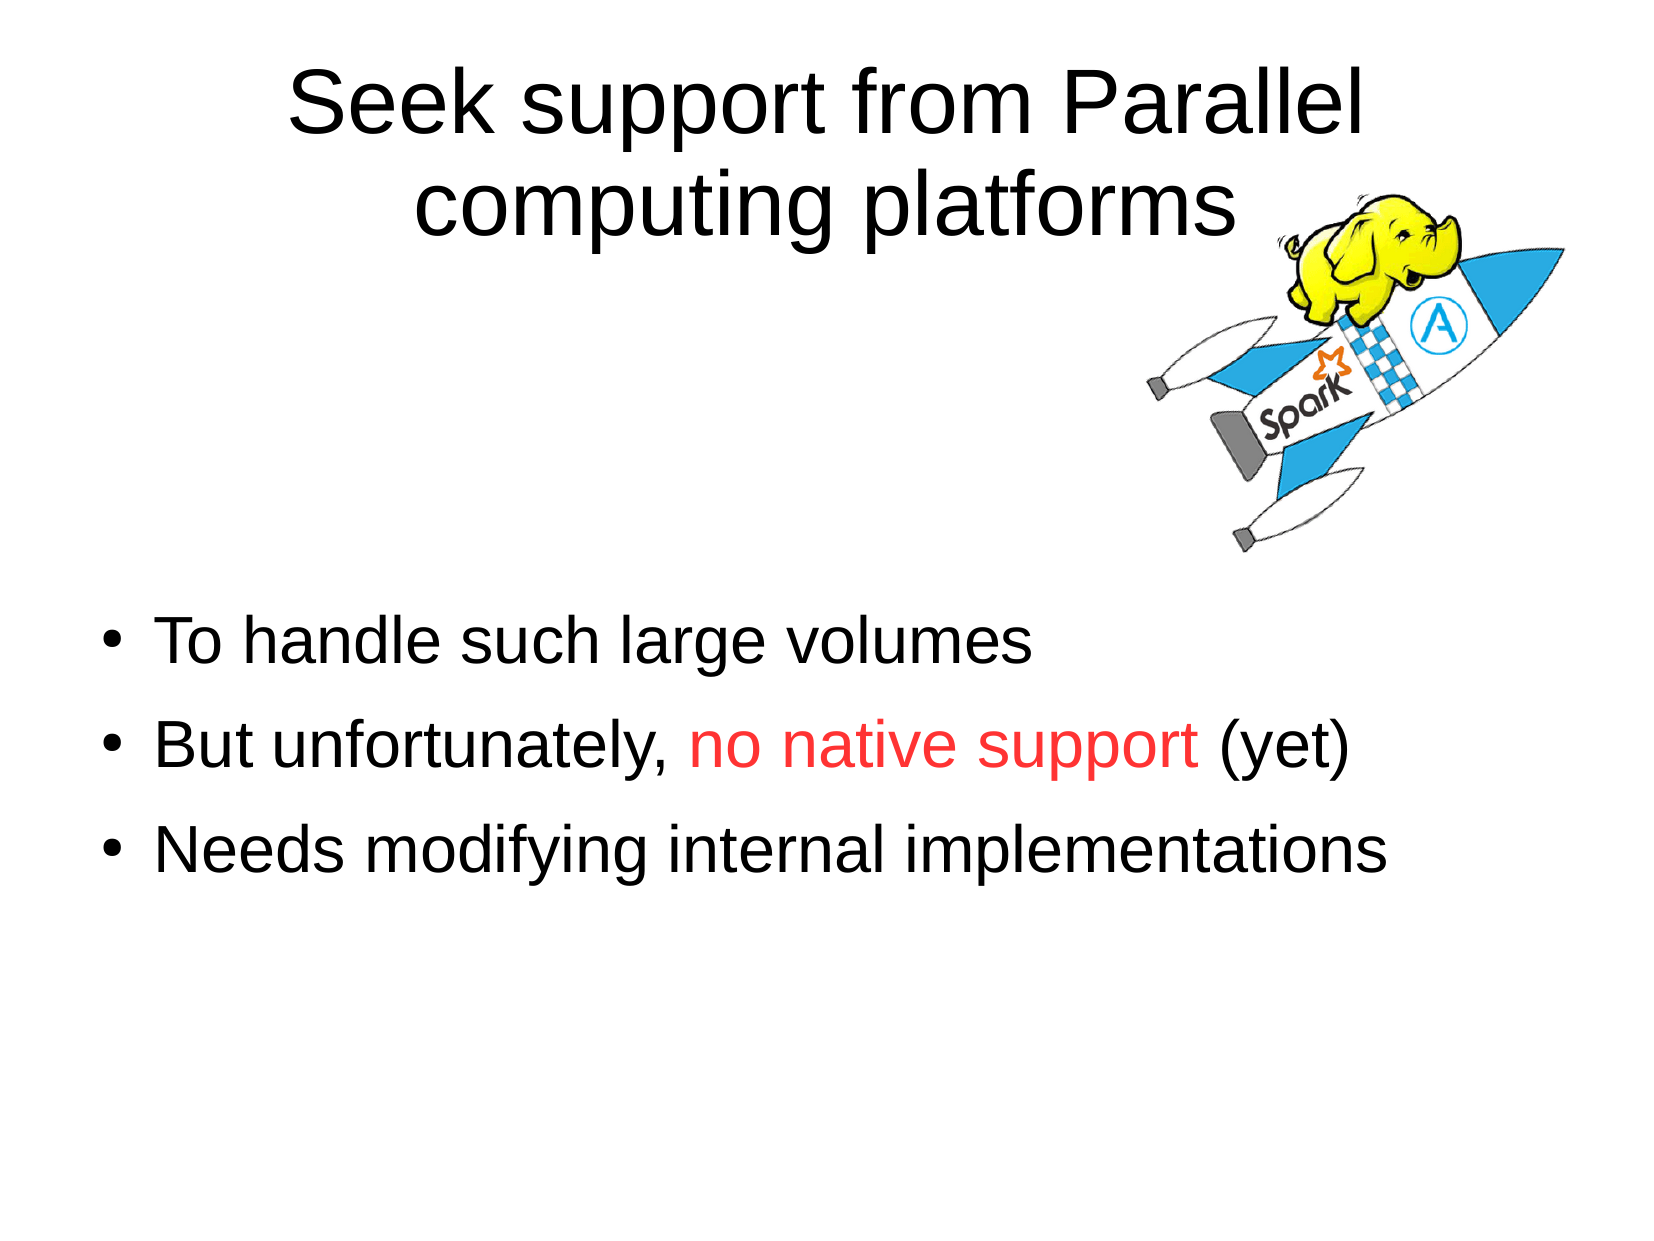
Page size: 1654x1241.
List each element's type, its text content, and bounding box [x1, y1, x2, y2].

list To handle such large volumes But unfortunately, no native support (yet) Needs modifying internal implementations [82, 290, 1571, 1010]
picture [1140, 162, 1579, 571]
title Seek support from Parallel computing platforms [82, 49, 1571, 257]
